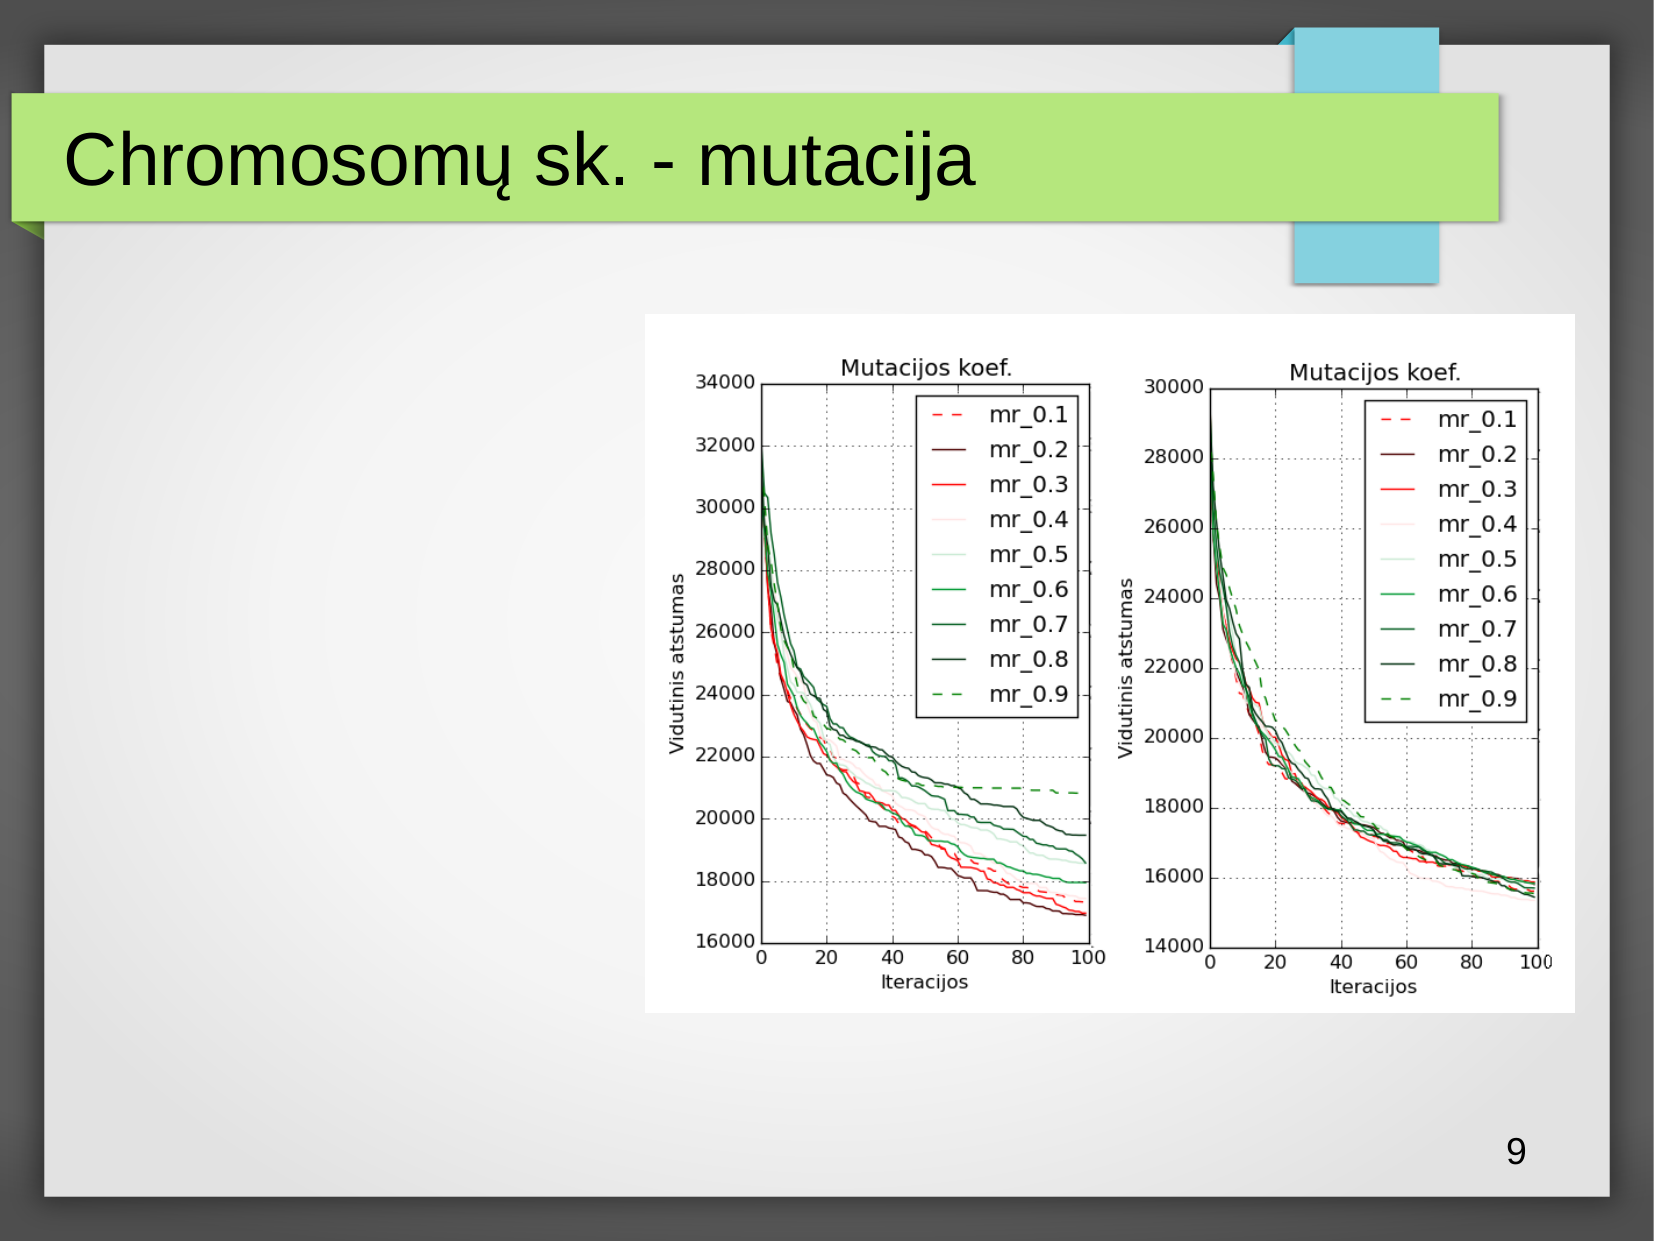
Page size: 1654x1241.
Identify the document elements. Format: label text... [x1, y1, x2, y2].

text_box <number> [1515, 1122, 1654, 1194]
title Chromosomų sk. - mutacija [63, 99, 1501, 219]
picture [1511, 1141, 1515, 1152]
picture [0, 0, 1654, 1241]
